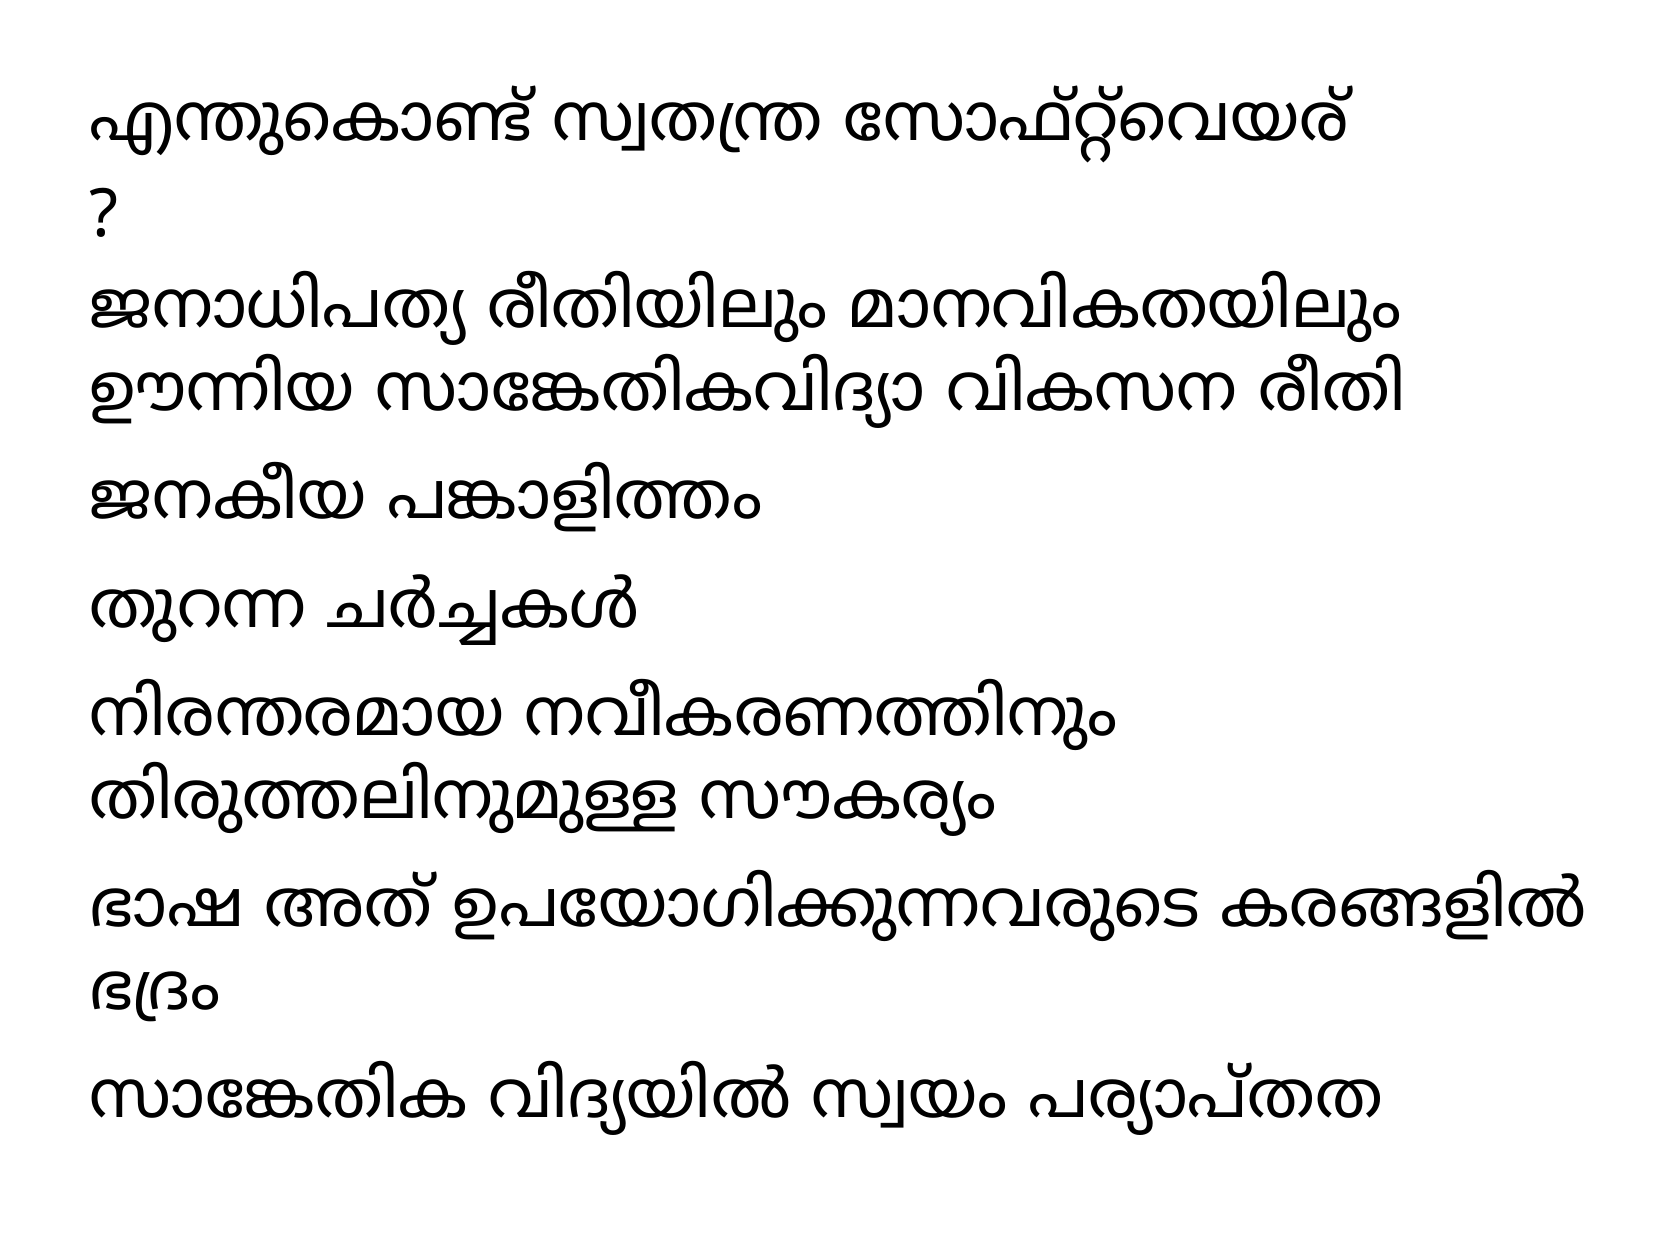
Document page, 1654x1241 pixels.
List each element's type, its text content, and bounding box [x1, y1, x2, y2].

text_box ജനാധിപത്യ രീതിയിലും മാനവികതയിലും ഊന്നിയ സാങ്കേതികവിദ്യാ വികസന രീതി ജനകീയ പങ്കാളിത്തം തുറന്ന ചര്‍ച്ചകള്‍ നിരന്തരമായ നവീകരണത്തിനും തിരുത്തലിനുമുള്ള സൗകര്യം ഭാഷ അത് ഉപയോഗിക്കുന്നവരുടെ കരങ്ങളില്‍ ഭദ്രം സാങ്കേതിക വിദ്യയില്‍ സ്വയം പര്യാപ്തത [75, 262, 1613, 917]
text_box എന്തുകൊണ്ട് സ്വതന്ത്ര സോഫ്റ്റ്‌വെയര്‍? [75, 75, 1388, 262]
